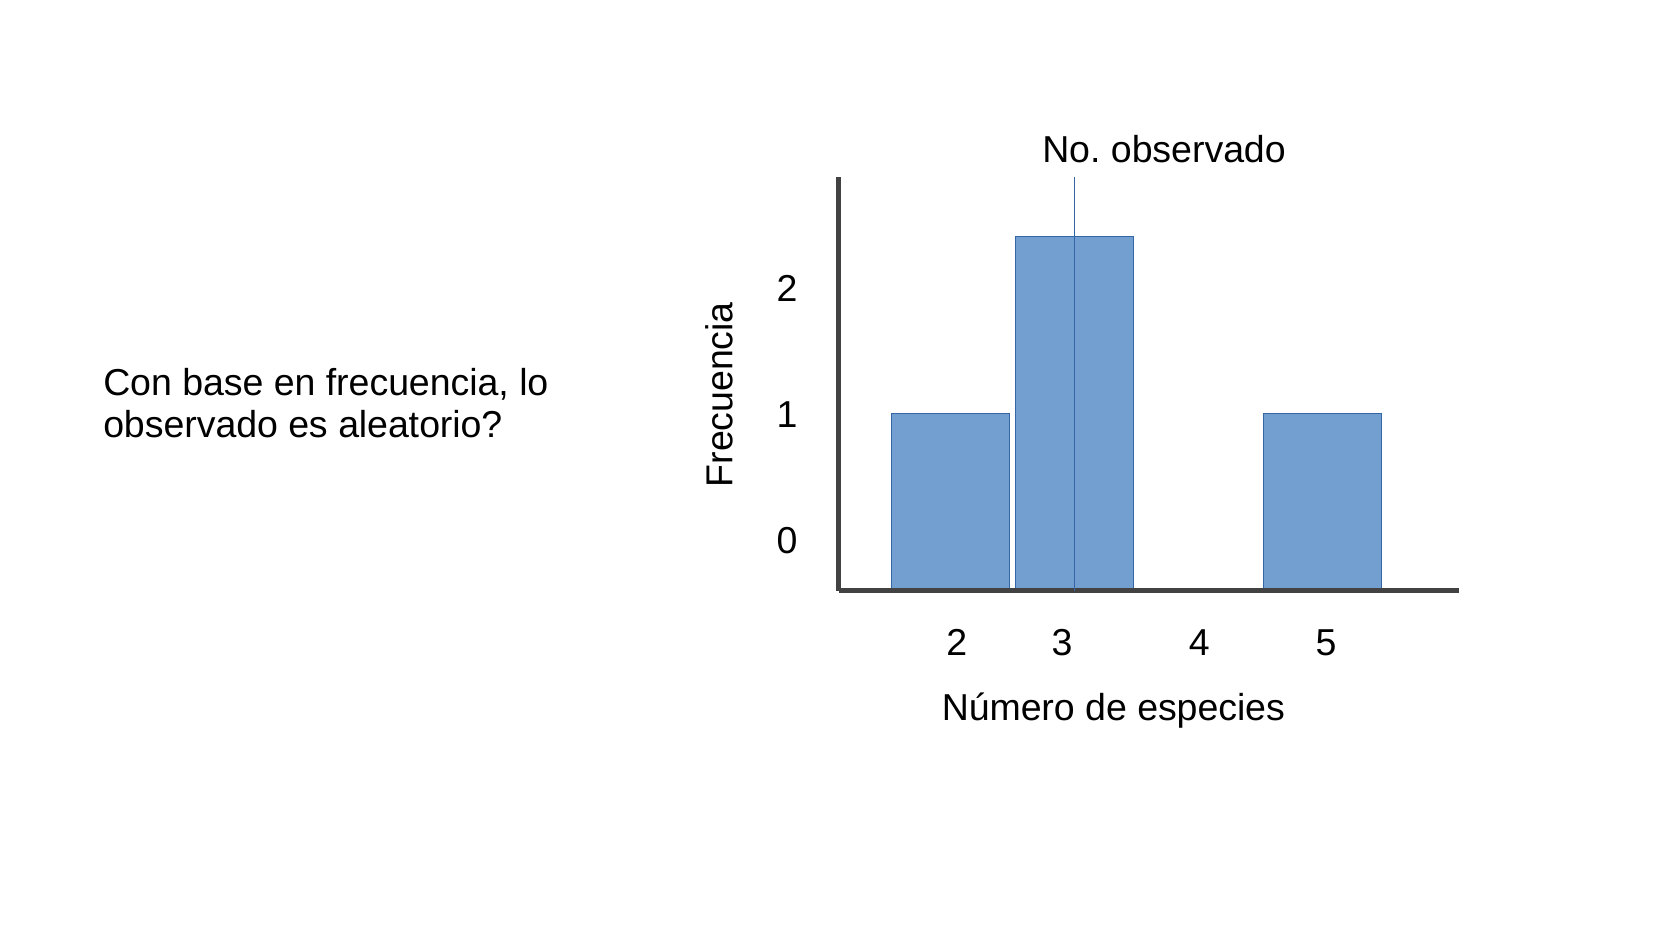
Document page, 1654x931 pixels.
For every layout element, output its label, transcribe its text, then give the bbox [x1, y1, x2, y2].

text_box Número de especies [927, 679, 1518, 736]
text_box [1015, 236, 1074, 588]
text_box 2 1 0 [761, 260, 821, 569]
text_box 2 3 4 5 [931, 614, 1352, 671]
text_box [1075, 236, 1134, 588]
text_box No. observado [1027, 120, 1301, 178]
text_box [891, 413, 1010, 588]
text_box [1263, 413, 1382, 588]
text_box Frecuencia [690, 88, 748, 502]
text_box Con base en frecuencia, lo observado es aleatorio? [88, 354, 650, 454]
